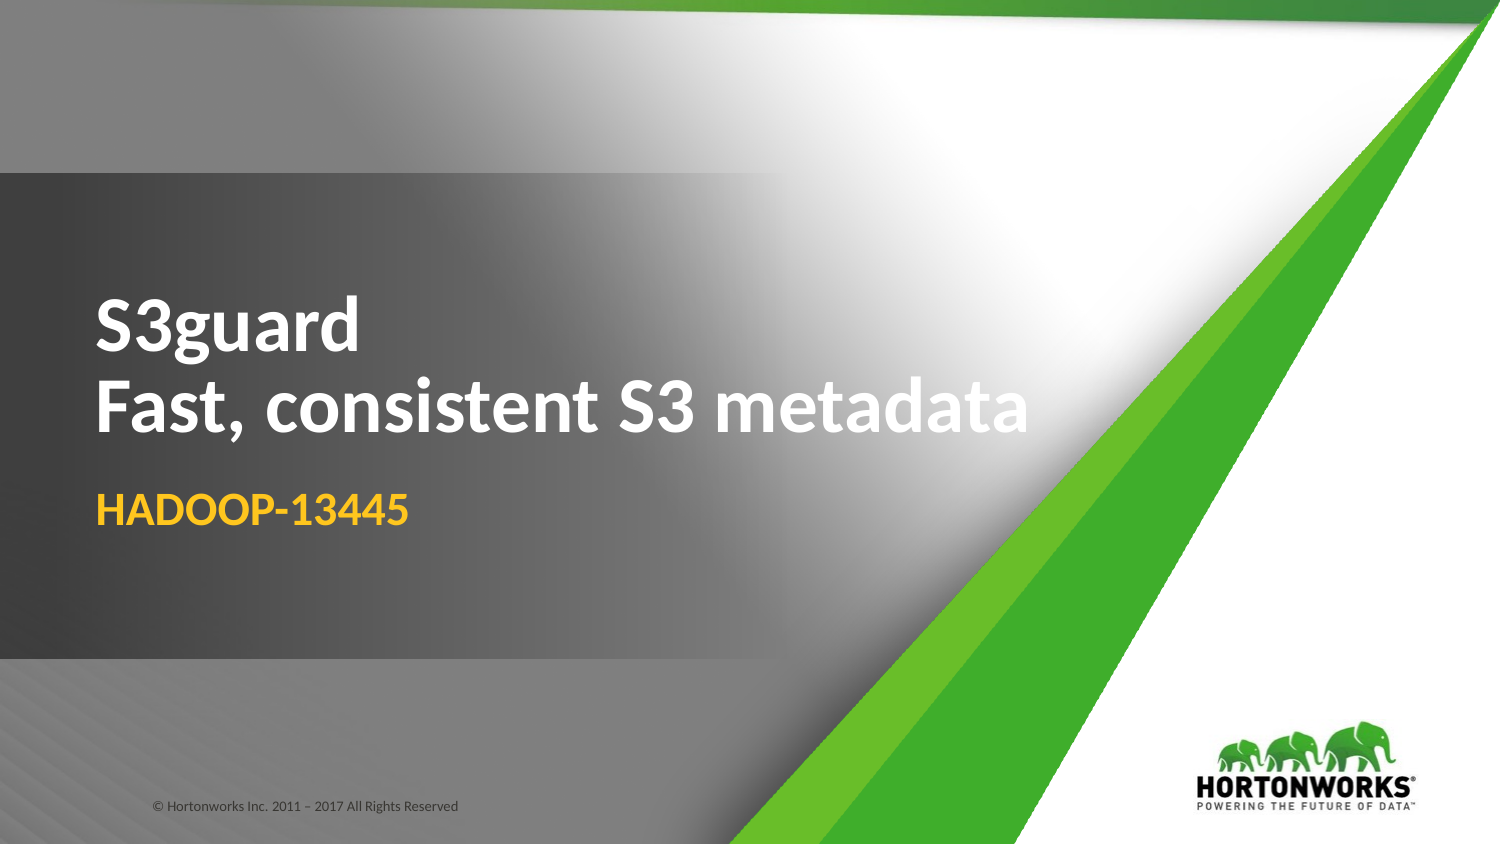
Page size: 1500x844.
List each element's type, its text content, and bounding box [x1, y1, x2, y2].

picture [0, 0, 1500, 844]
title S3guard Fast, consistent S3 metadata [86, 195, 1114, 459]
subtitle HADOOP-13445 [86, 477, 871, 526]
